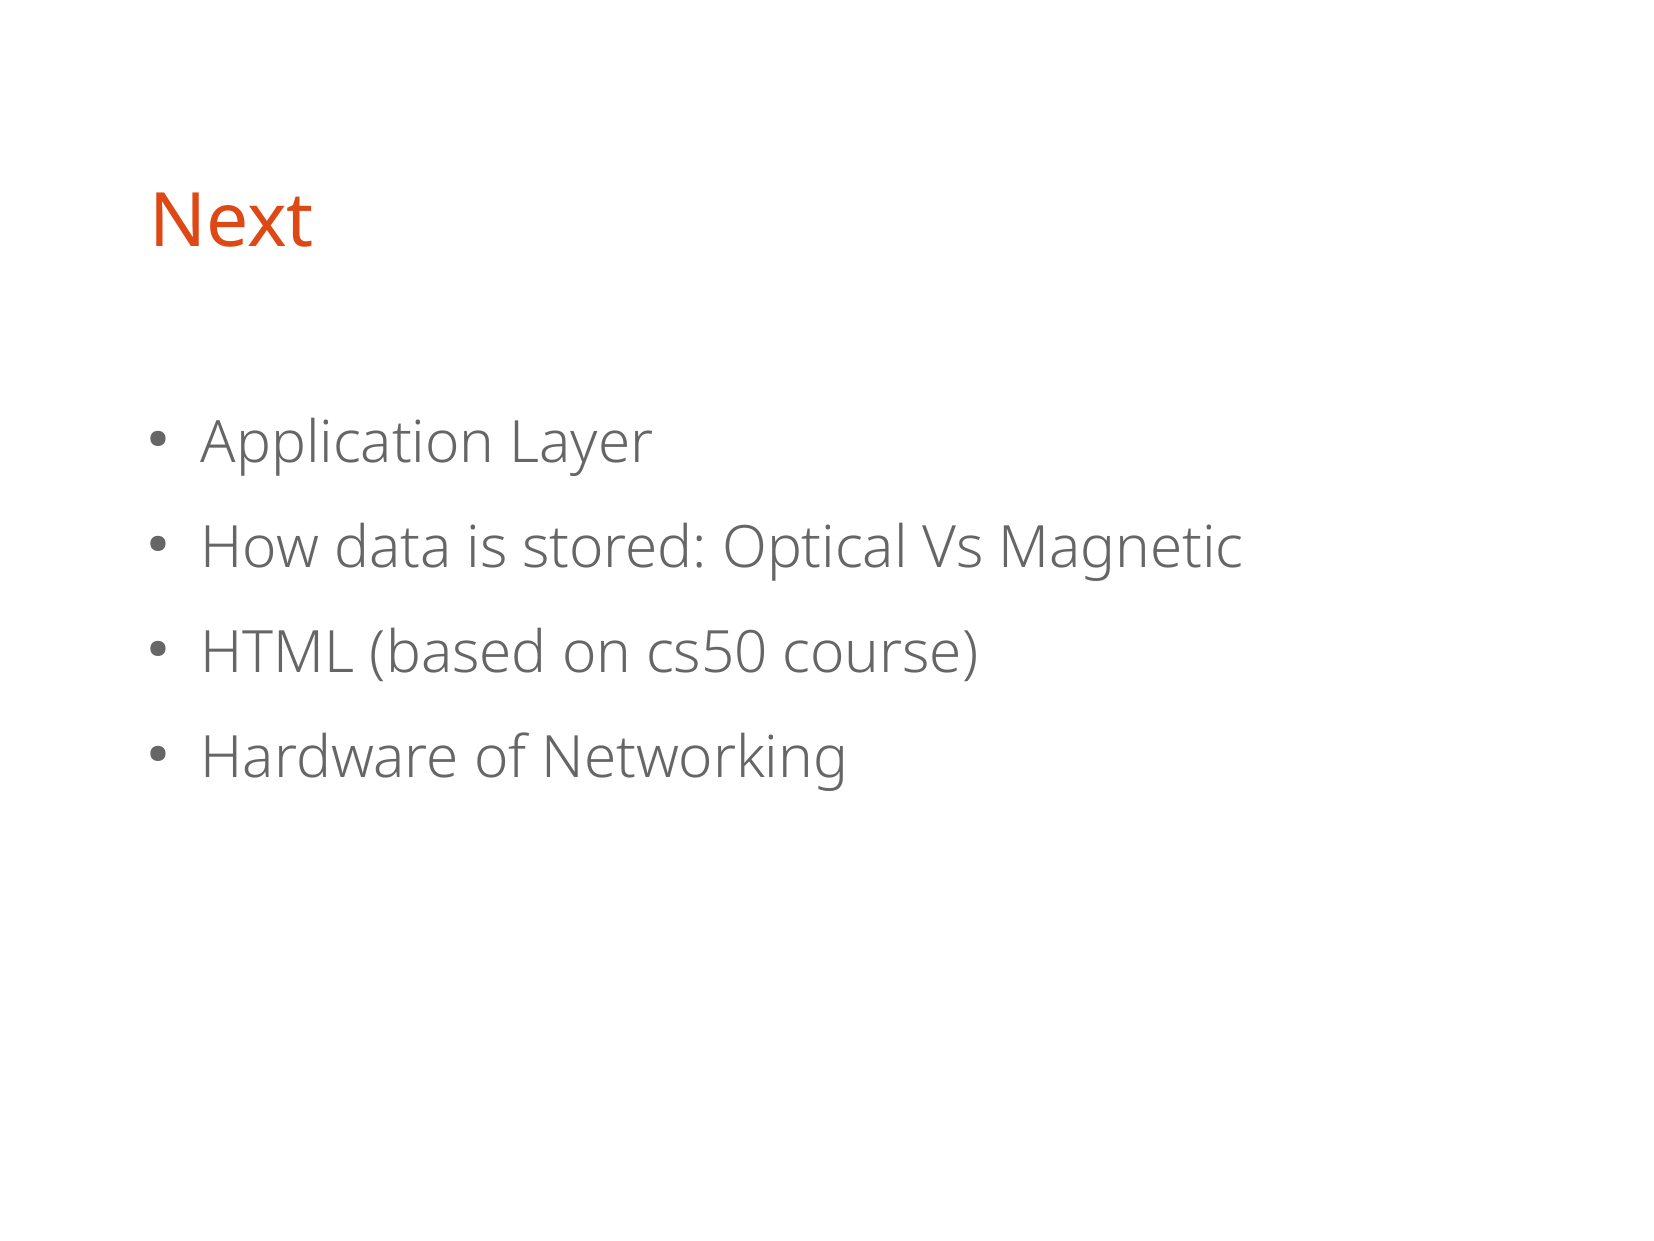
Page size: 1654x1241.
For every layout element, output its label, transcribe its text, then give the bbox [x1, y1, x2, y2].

title Next [129, 153, 1518, 281]
list Application Layer How data is stored: Optical Vs Magnetic HTML (based on cs50 course) Hardware of Networking [129, 295, 1518, 1010]
